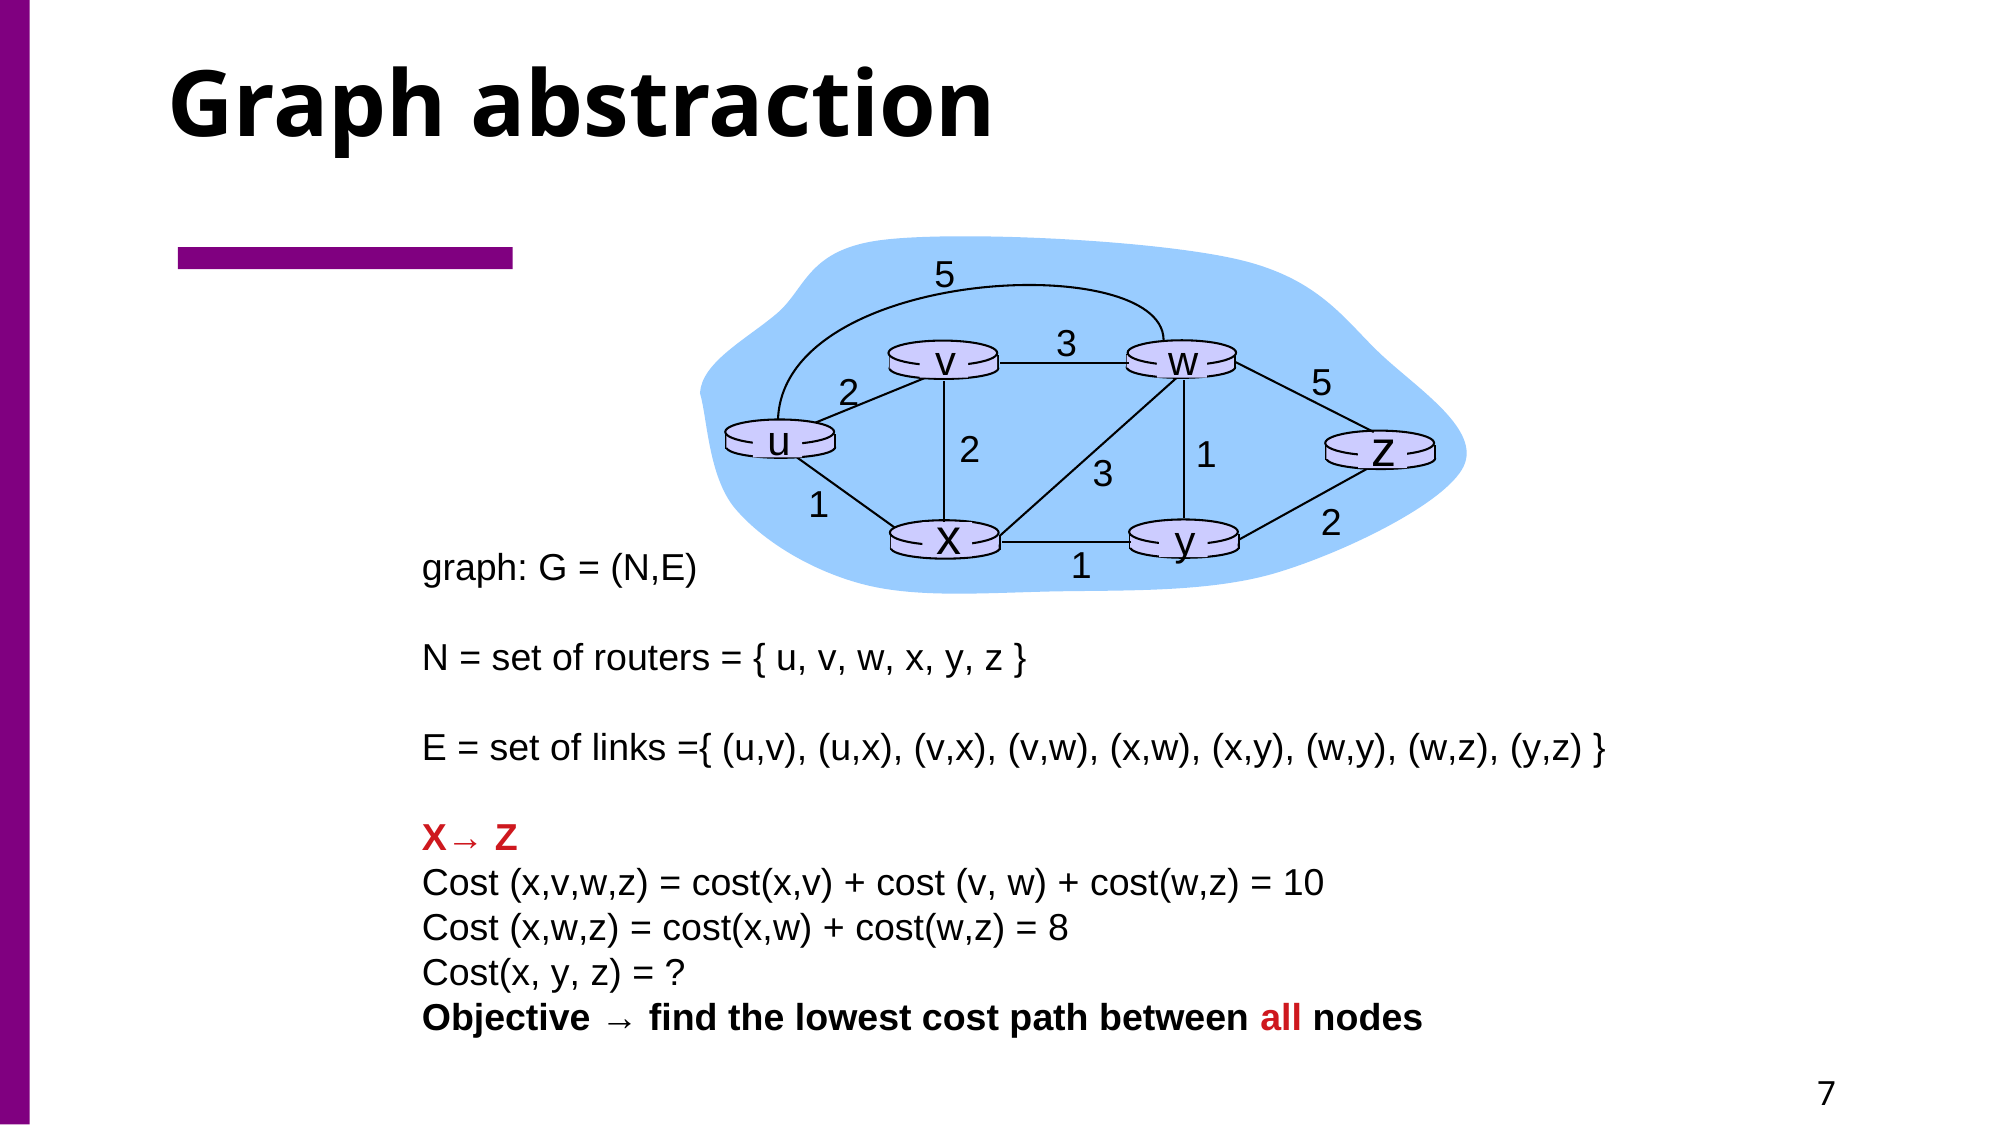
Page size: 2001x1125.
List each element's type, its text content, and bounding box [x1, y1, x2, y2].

text_box 3 [1041, 311, 1092, 373]
text_box 5 [1296, 350, 1348, 412]
text_box z [1356, 409, 1411, 485]
text_box x [921, 497, 976, 535]
text_box 2 [944, 417, 995, 478]
text_box v [920, 326, 971, 392]
text_box [1252, 505, 1305, 535]
text_box 1 [793, 472, 844, 534]
title Graph abstraction [116, 34, 1817, 165]
text_box 1 [1180, 421, 1232, 483]
text_box y [1159, 505, 1211, 535]
text_box 2 [1305, 490, 1357, 535]
text_box u [752, 406, 806, 472]
text_box graph: G = (N,E) N = set of routers = { u, v, w, x, y, z } E = set of links ={ (u,v), (u,x), (v,x), (v,w), (x,w), (x,y), (w,y), (w,z), (y,z) } X→ Z Cost (x,v,w,z) = cost(x,v) + cost (v, w) + cost(w,z) = 10 Cost (x,w,z) = cost(x,w) + cost(w,z) = 8 Cost(x, y, z) = ? Objective → find the lowest cost path between all nodes [407, 535, 1623, 1125]
text_box 3 [1077, 441, 1129, 502]
text_box w [1153, 326, 1214, 392]
text_box [1004, 392, 1183, 535]
text_box 2 [823, 360, 875, 421]
text_box [699, 236, 1467, 535]
text_box 5 [919, 242, 970, 303]
text_box [806, 466, 814, 472]
